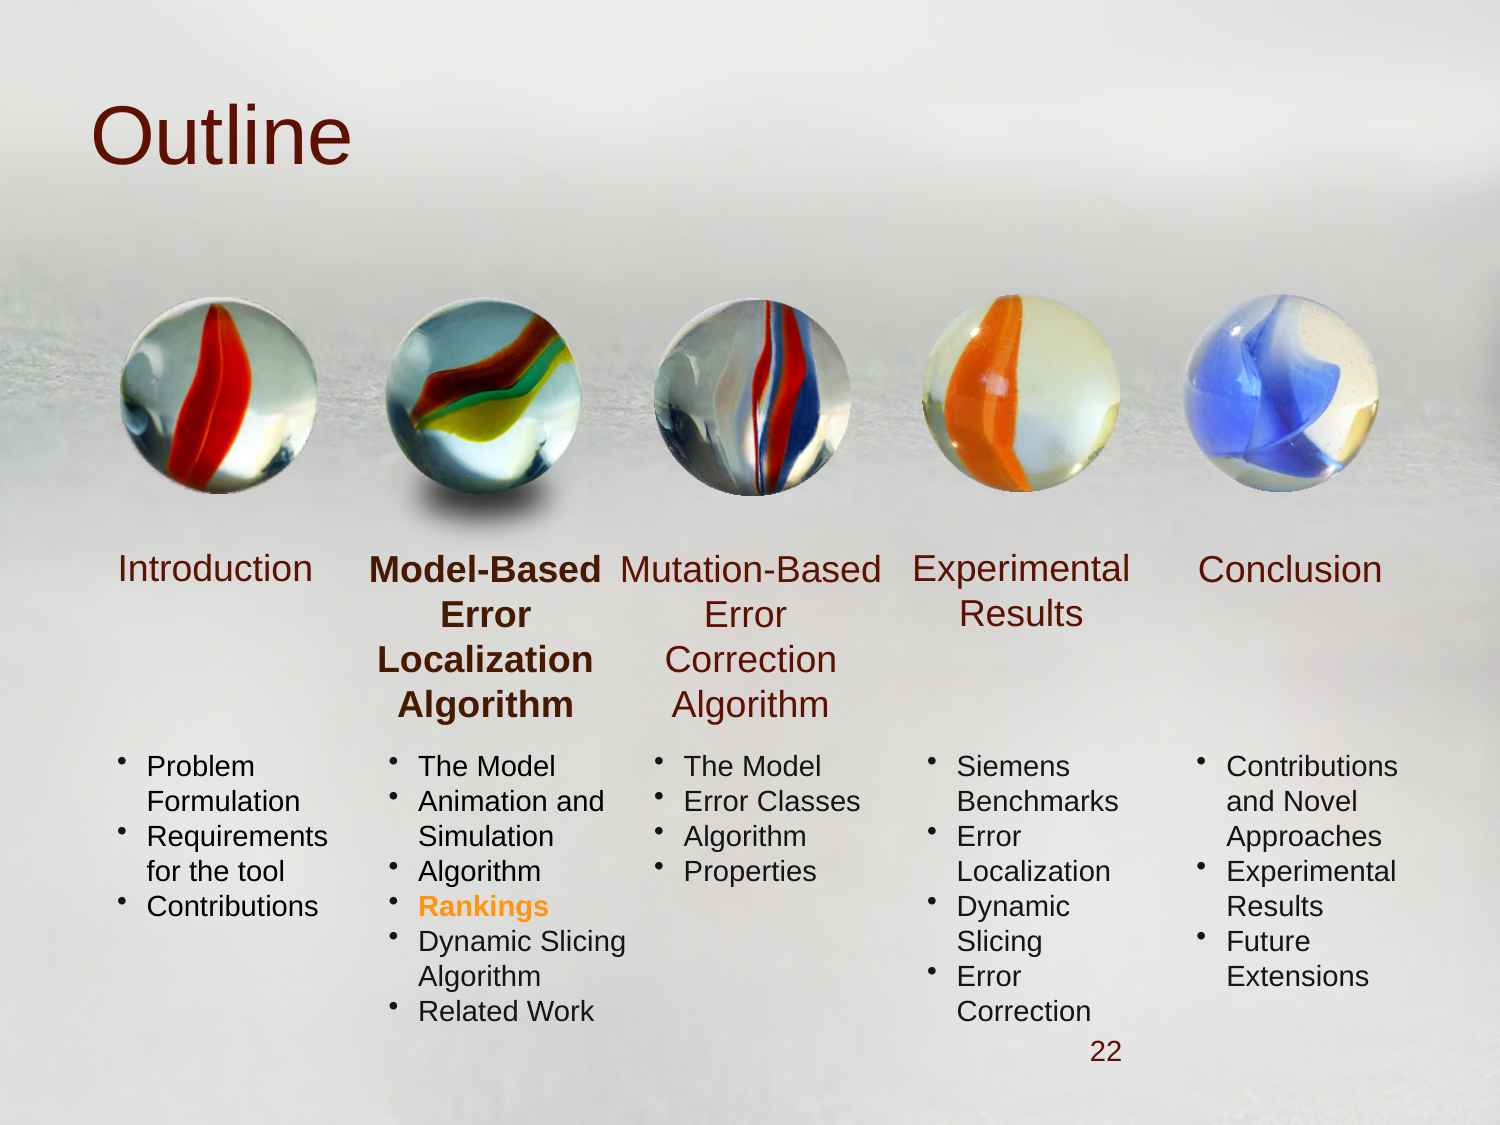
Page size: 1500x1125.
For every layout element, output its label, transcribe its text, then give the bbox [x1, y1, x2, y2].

title Outline [75, 37, 1425, 225]
text_box Introduction [102, 536, 328, 597]
picture [0, 0, 1500, 1125]
text_box Contributions and Novel Approaches Experimental Results Future Extensions [1181, 740, 1440, 1125]
text_box Problem Formulation Requirements for the tool Contributions [102, 740, 360, 1125]
text_box Siemens Benchmarks Error Localization Dynamic Slicing Error Correction [912, 740, 1138, 1125]
text_box The Model Error Classes Algorithm Properties [639, 740, 912, 1125]
text_box Mutation-Based Error Correction Algorithm [604, 537, 897, 732]
text_box Model-Based Error Localization Algorithm [354, 537, 604, 732]
text_box Experimental Results [897, 536, 1145, 642]
text_box The Model Animation and Simulation Algorithm Rankings Dynamic Slicing Algorithm Related Work [373, 740, 639, 1125]
text_box Conclusion [1183, 537, 1398, 597]
